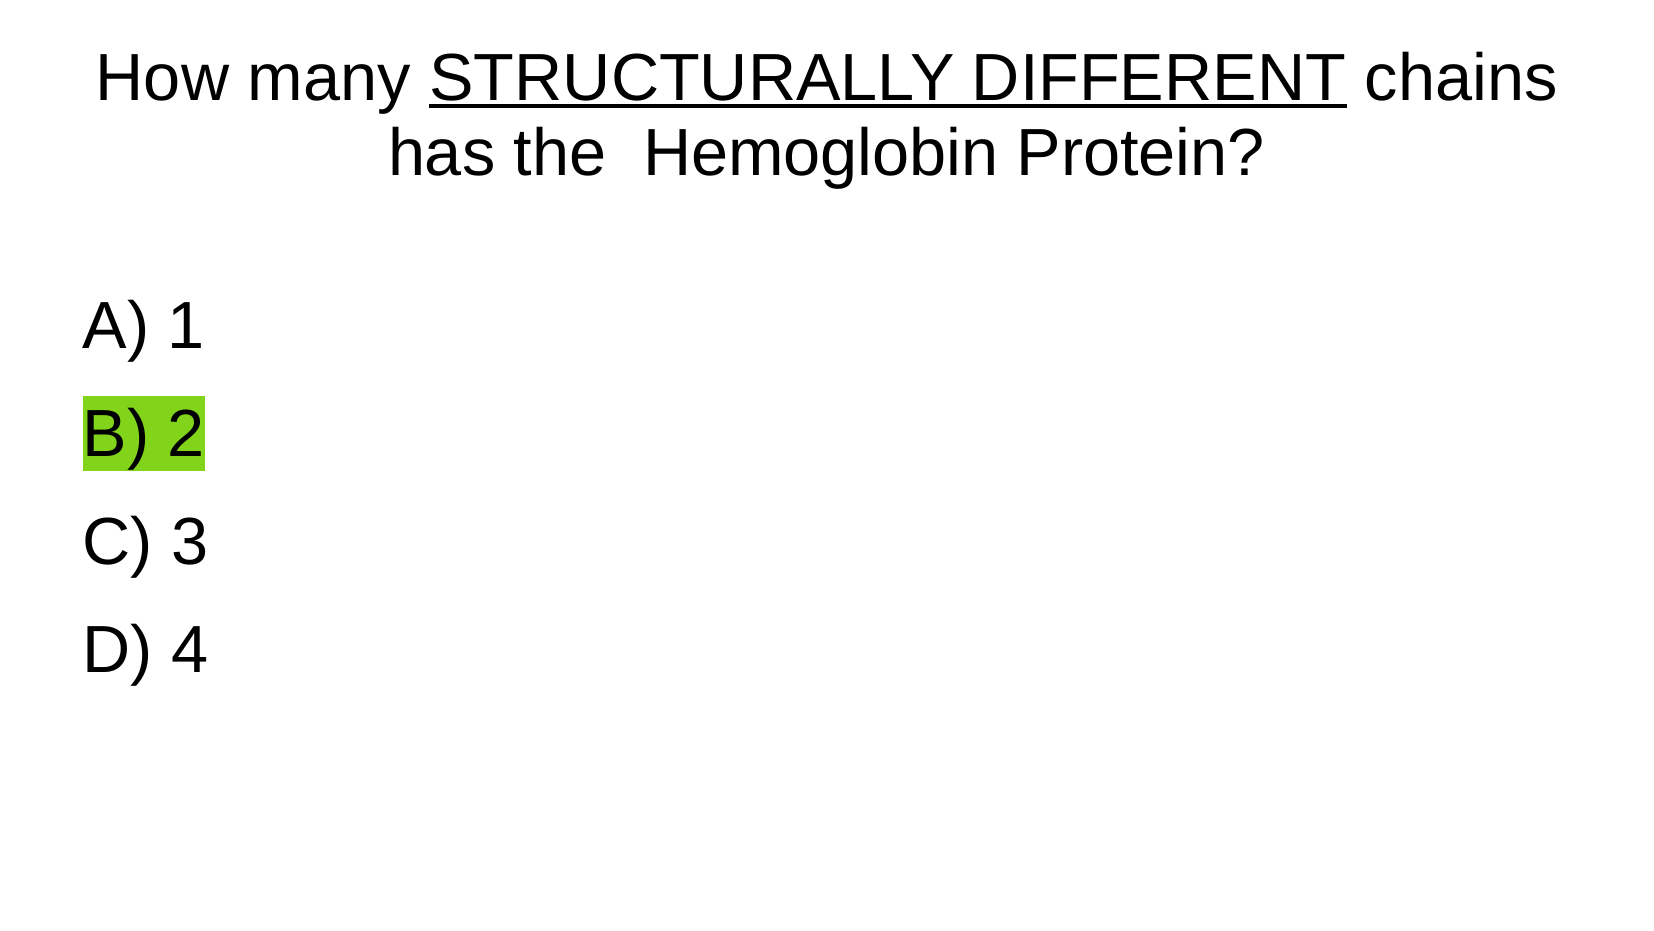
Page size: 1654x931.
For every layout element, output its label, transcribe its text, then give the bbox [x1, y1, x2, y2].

title How many STRUCTURALLY DIFFERENT chains has the Hemoglobin Protein? [82, 37, 1571, 193]
subtitle 1 2 3 4 [82, 217, 1571, 758]
